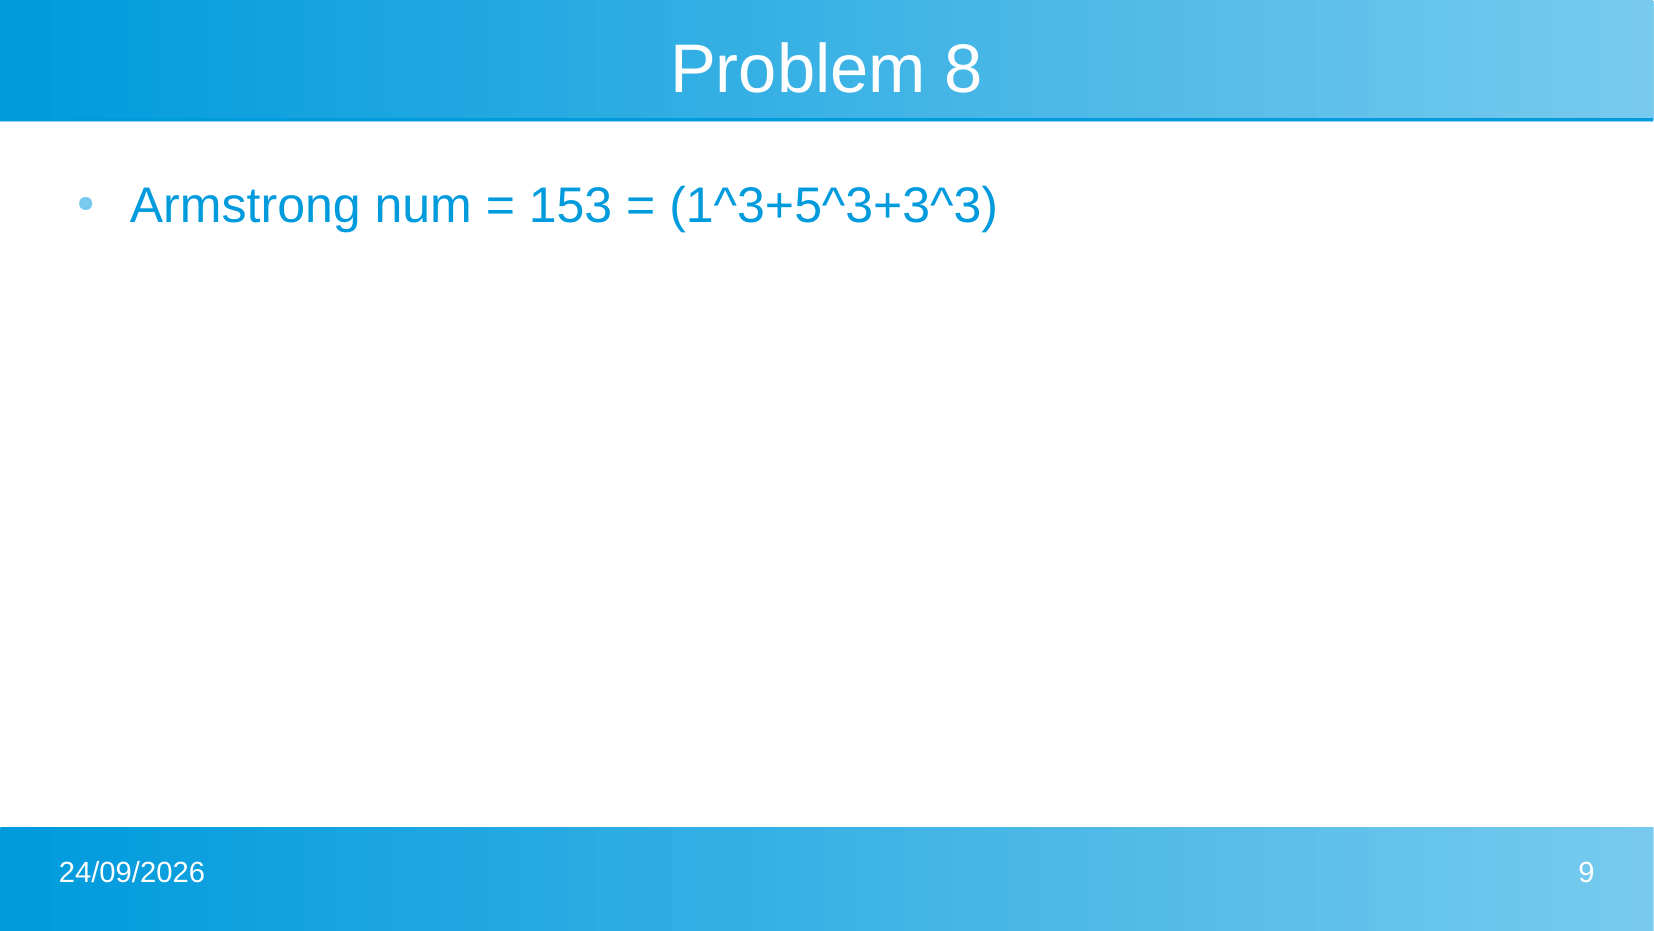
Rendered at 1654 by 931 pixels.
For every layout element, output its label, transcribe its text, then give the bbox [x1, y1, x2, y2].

list Armstrong num = 153 = (1^3+5^3+3^3) [59, 177, 1595, 768]
title Problem 8 [59, 29, 1595, 108]
